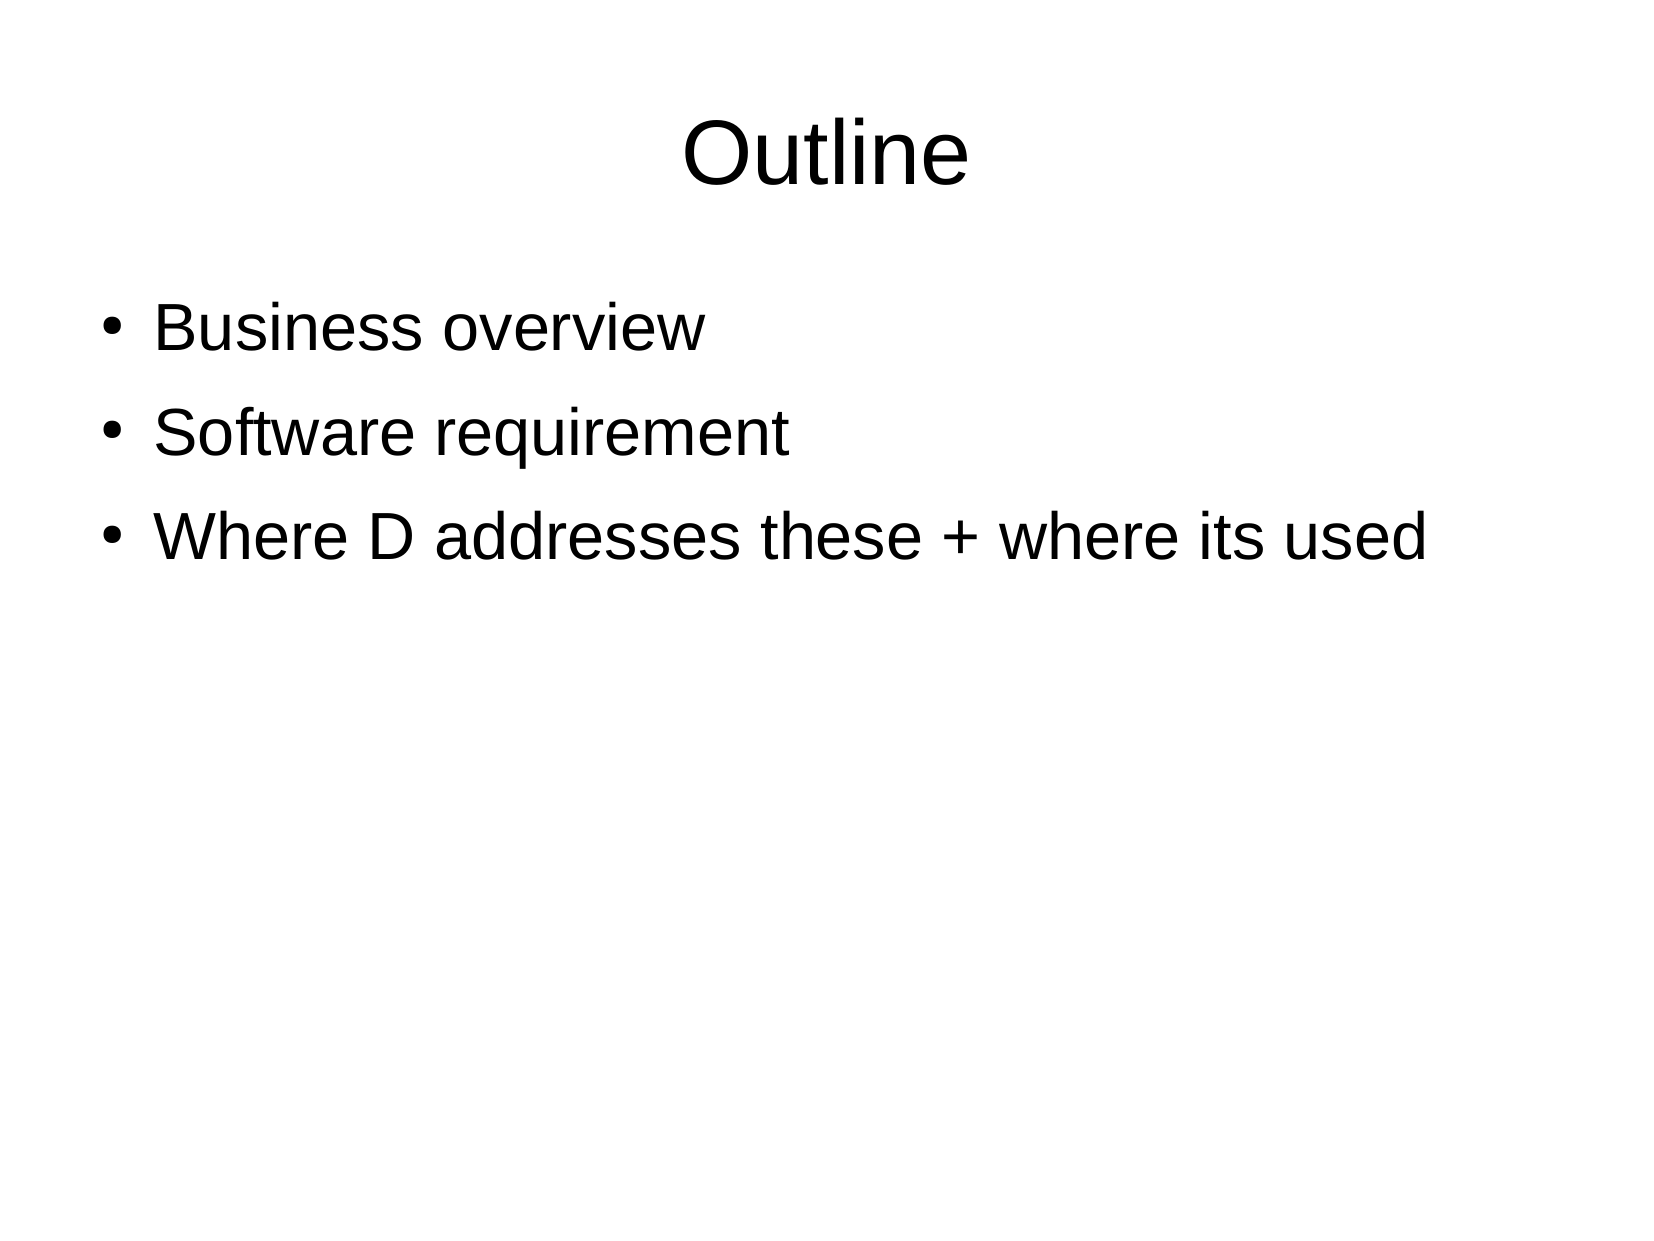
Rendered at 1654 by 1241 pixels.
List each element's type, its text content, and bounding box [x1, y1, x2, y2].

list Business overview Software requirement Where D addresses these + where its used [82, 290, 1571, 1010]
title Outline [82, 49, 1571, 257]
